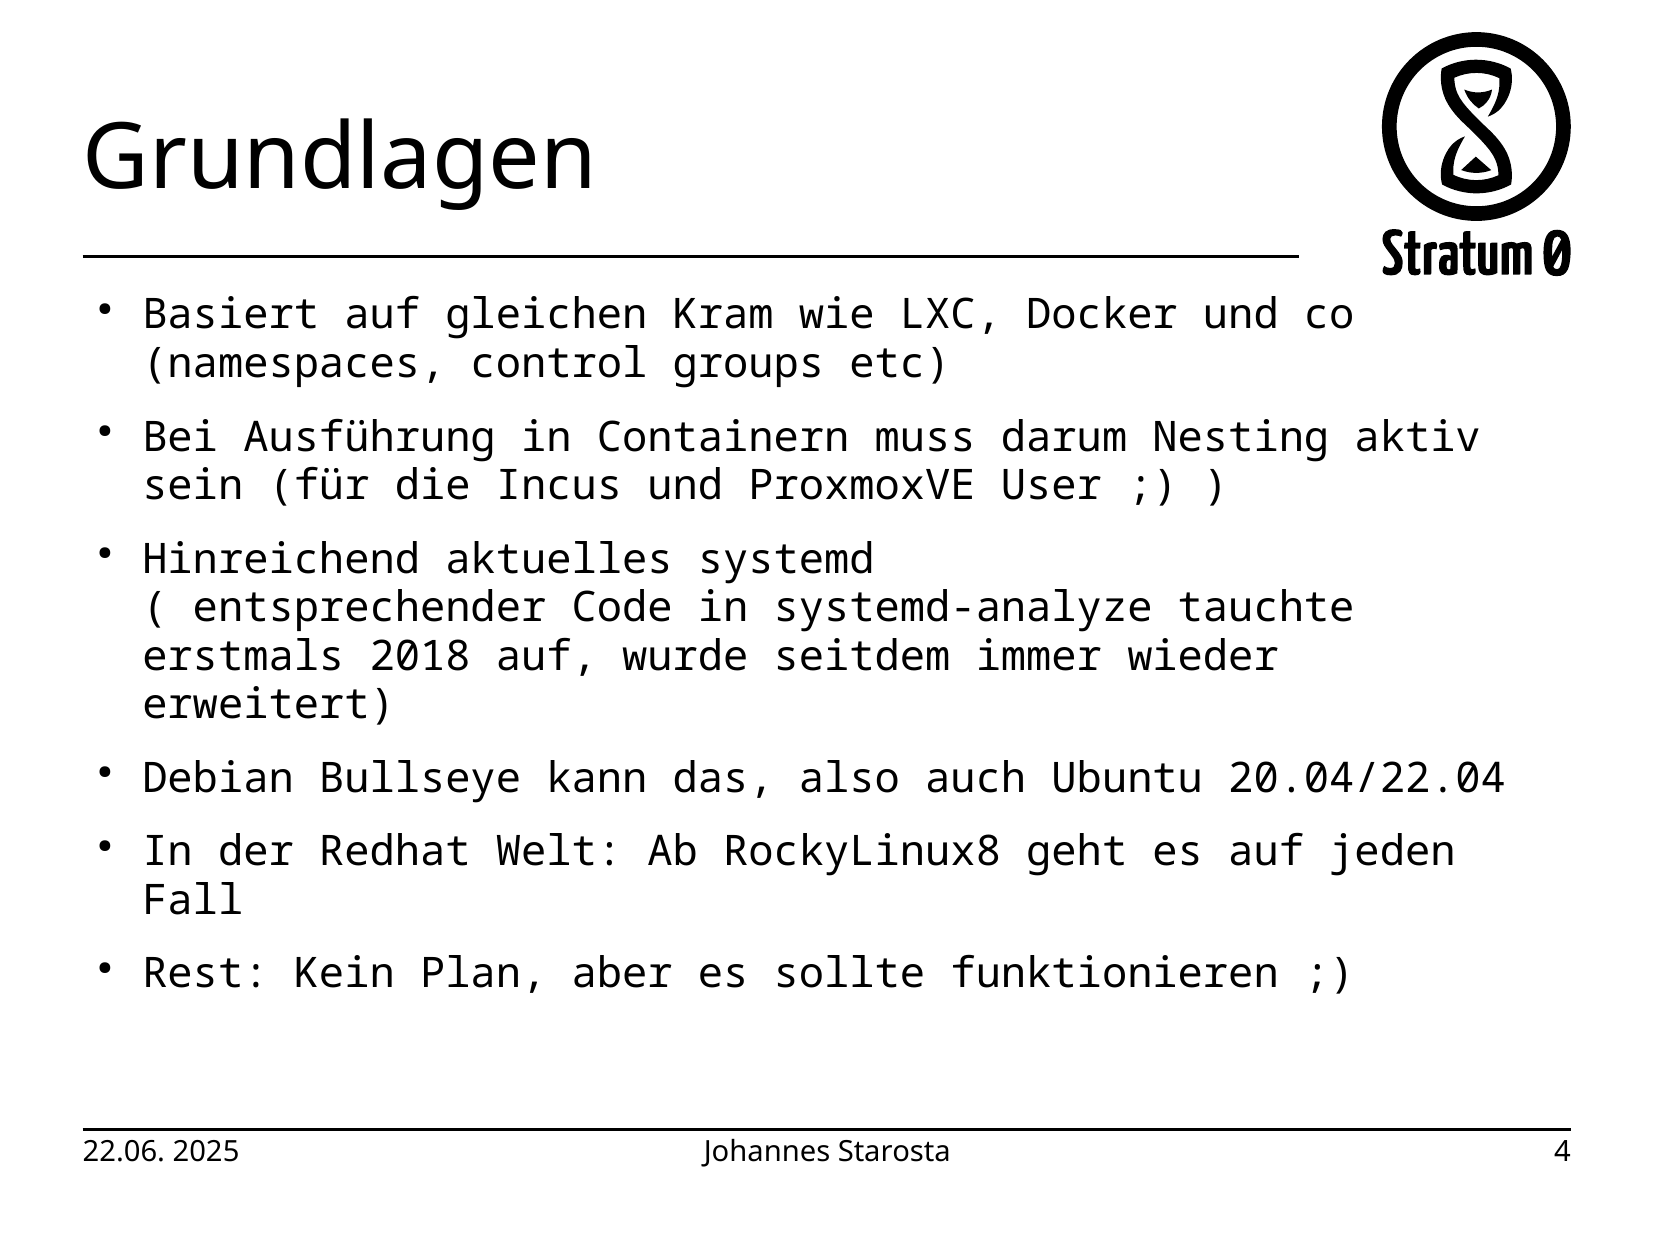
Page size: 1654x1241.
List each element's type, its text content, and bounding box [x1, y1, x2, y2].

title Grundlagen [82, 49, 1300, 257]
list Basiert auf gleichen Kram wie LXC, Docker und co (namespaces, control groups etc) Bei Ausführung in Containern muss darum Nesting aktiv sein (für die Incus und ProxmoxVE User ;) ) Hinreichend aktuelles systemd ( entsprechender Code in systemd-analyze tauchte erstmals 2018 auf, wurde seitdem immer wieder erweitert) Debian Bullseye kann das, also auch Ubuntu 20.04/22.04 In der Redhat Welt: Ab RockyLinux8 geht es auf jeden Fall Rest: Kein Plan, aber es sollte funktionieren ;) [82, 290, 1538, 1010]
